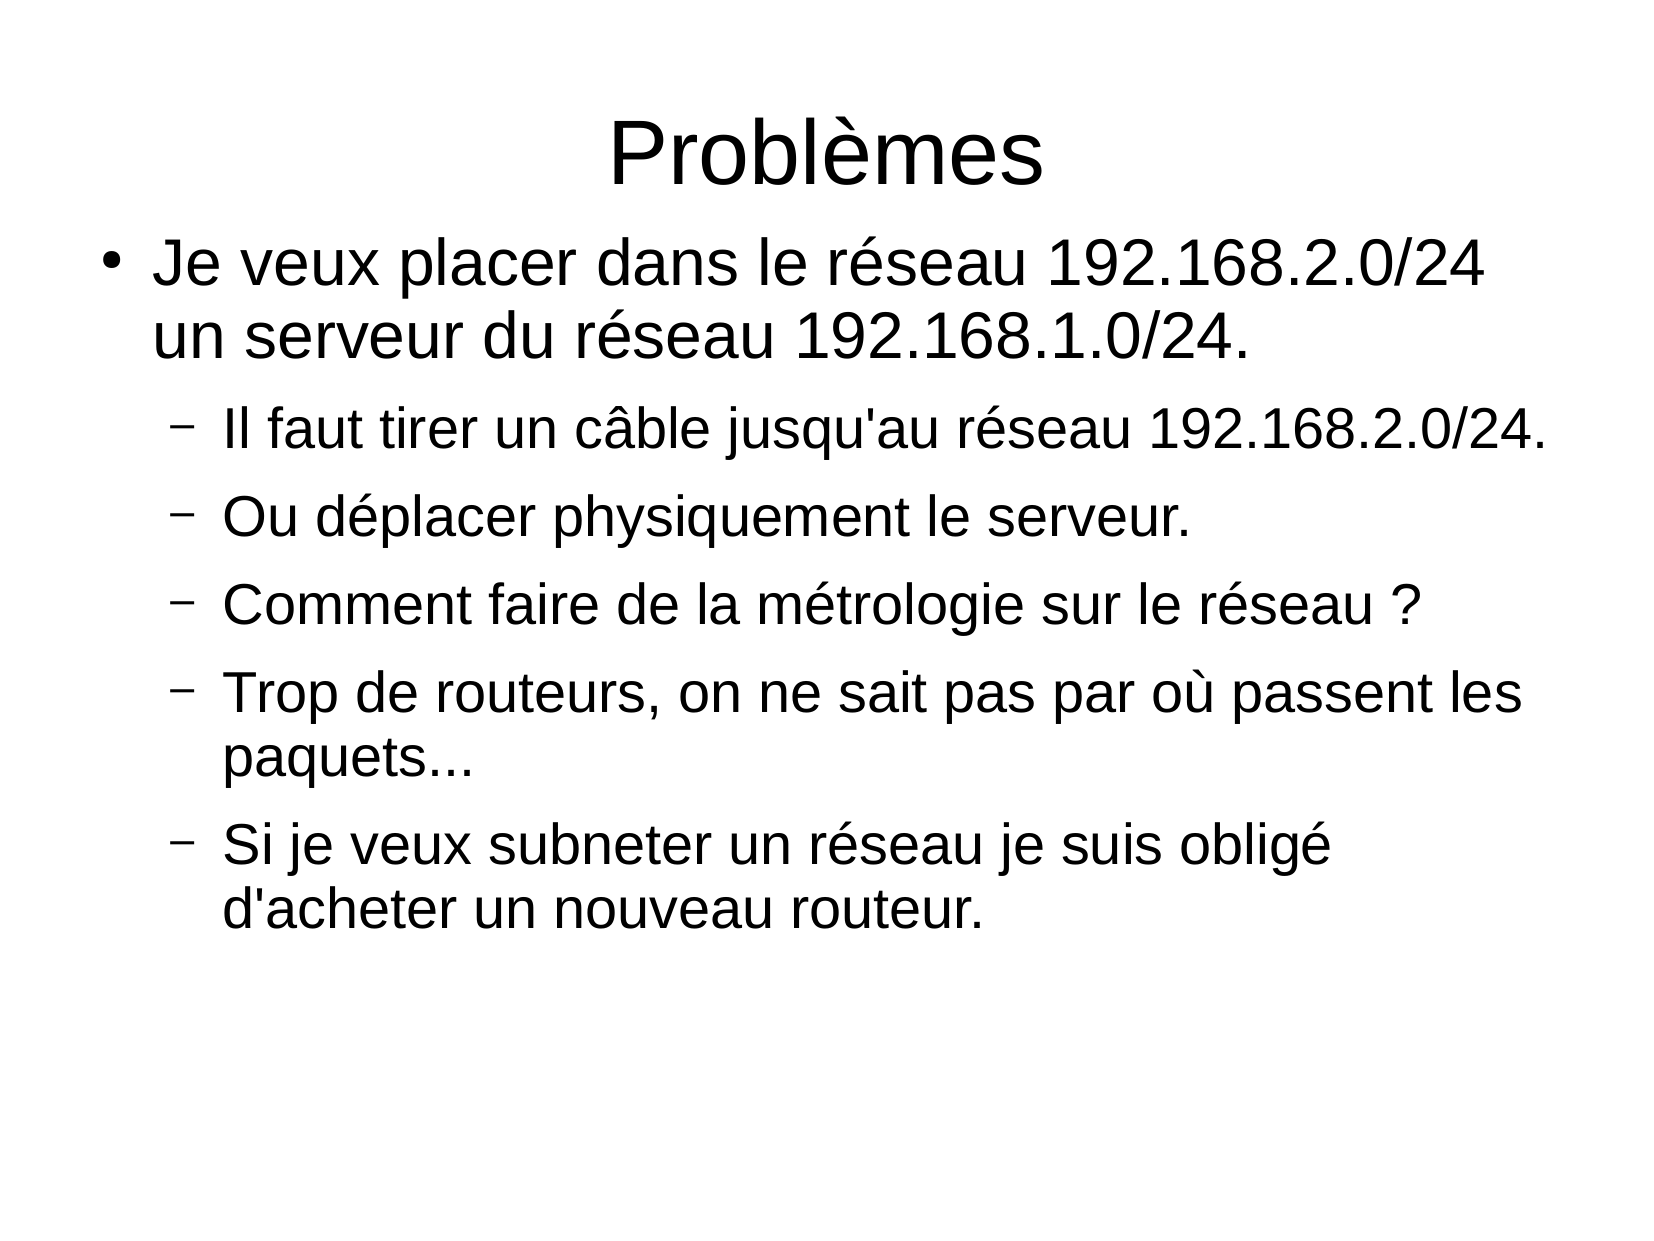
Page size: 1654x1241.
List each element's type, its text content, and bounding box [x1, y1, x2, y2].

list Je veux placer dans le réseau 192.168.2.0/24 un serveur du réseau 192.168.1.0/24. Il faut tirer un câble jusqu'au réseau 192.168.2.0/24. Ou déplacer physiquement le serveur. Comment faire de la métrologie sur le réseau ? Trop de routeurs, on ne sait pas par où passent les paquets... Si je veux subneter un réseau je suis obligé d'acheter un nouveau routeur. [82, 225, 1571, 948]
title Problèmes [82, 49, 1571, 225]
